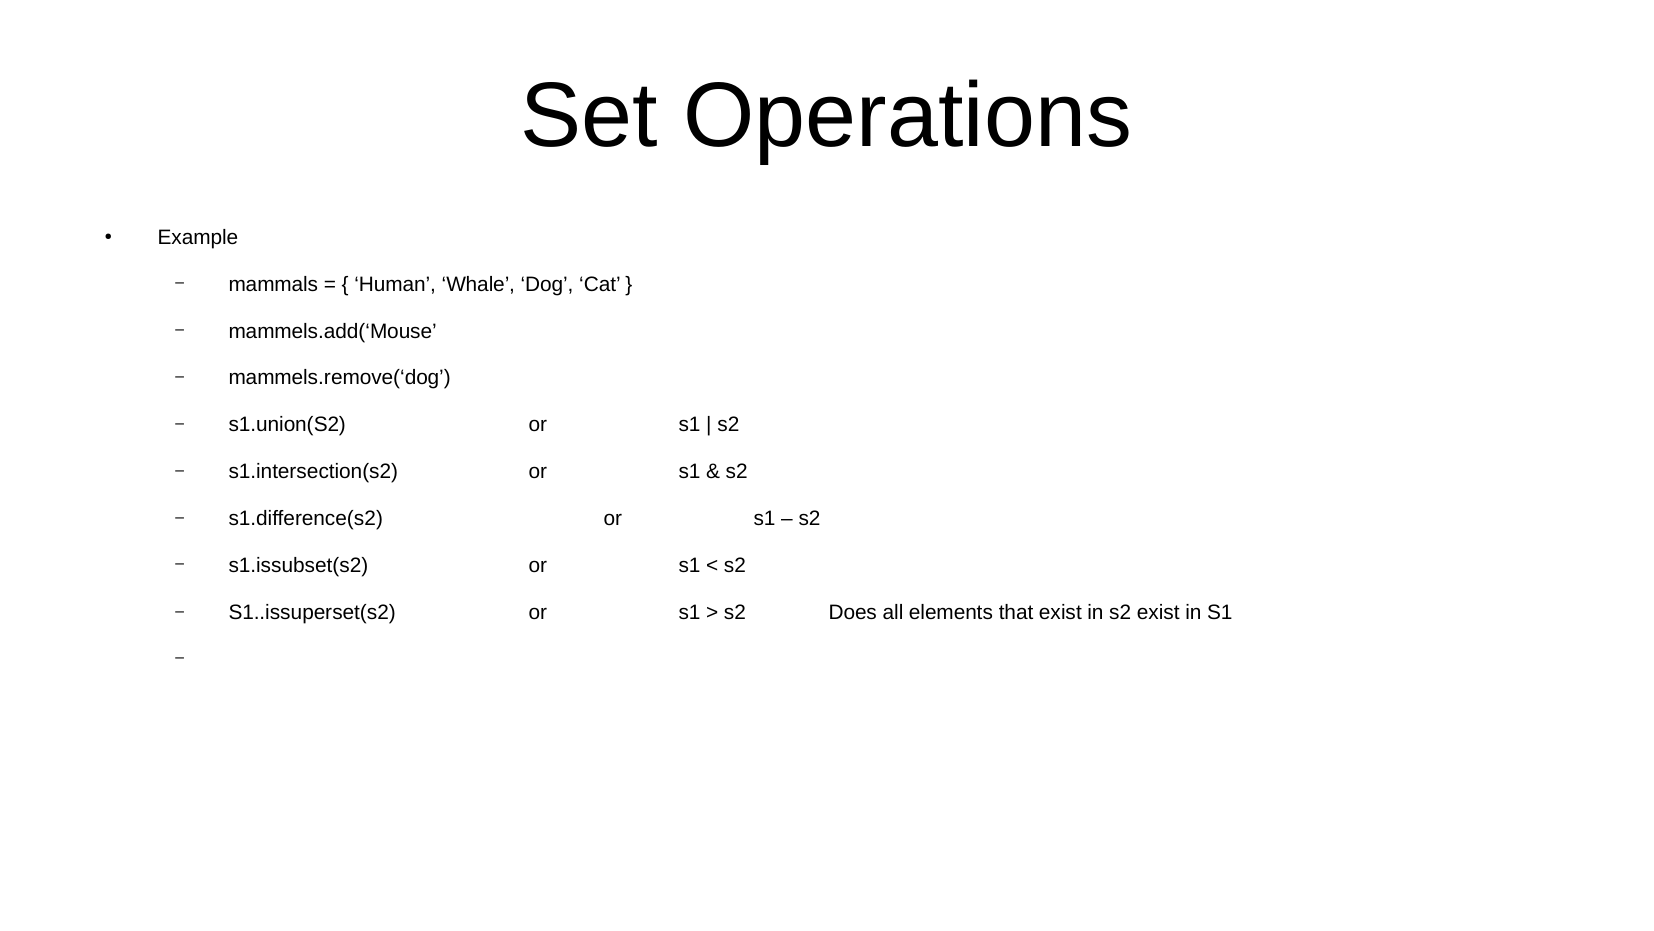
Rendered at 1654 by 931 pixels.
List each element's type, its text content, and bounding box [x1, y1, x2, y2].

list Example mammals = { ‘Human’, ‘Whale’, ‘Dog’, ‘Cat’ } mammels.add(‘Mouse’ mammels.remove(‘dog’) s1.union(S2) or s1 | s2 s1.intersection(s2) or s1 & s2 s1.difference(s2) or s1 – s2 s1.issubset(s2) or s1 < s2 S1..issuperset(s2) or s1 > s2 Does all elements that exist in s2 exist in S1 [86, 225, 1576, 766]
title Set Operations [82, 37, 1571, 193]
